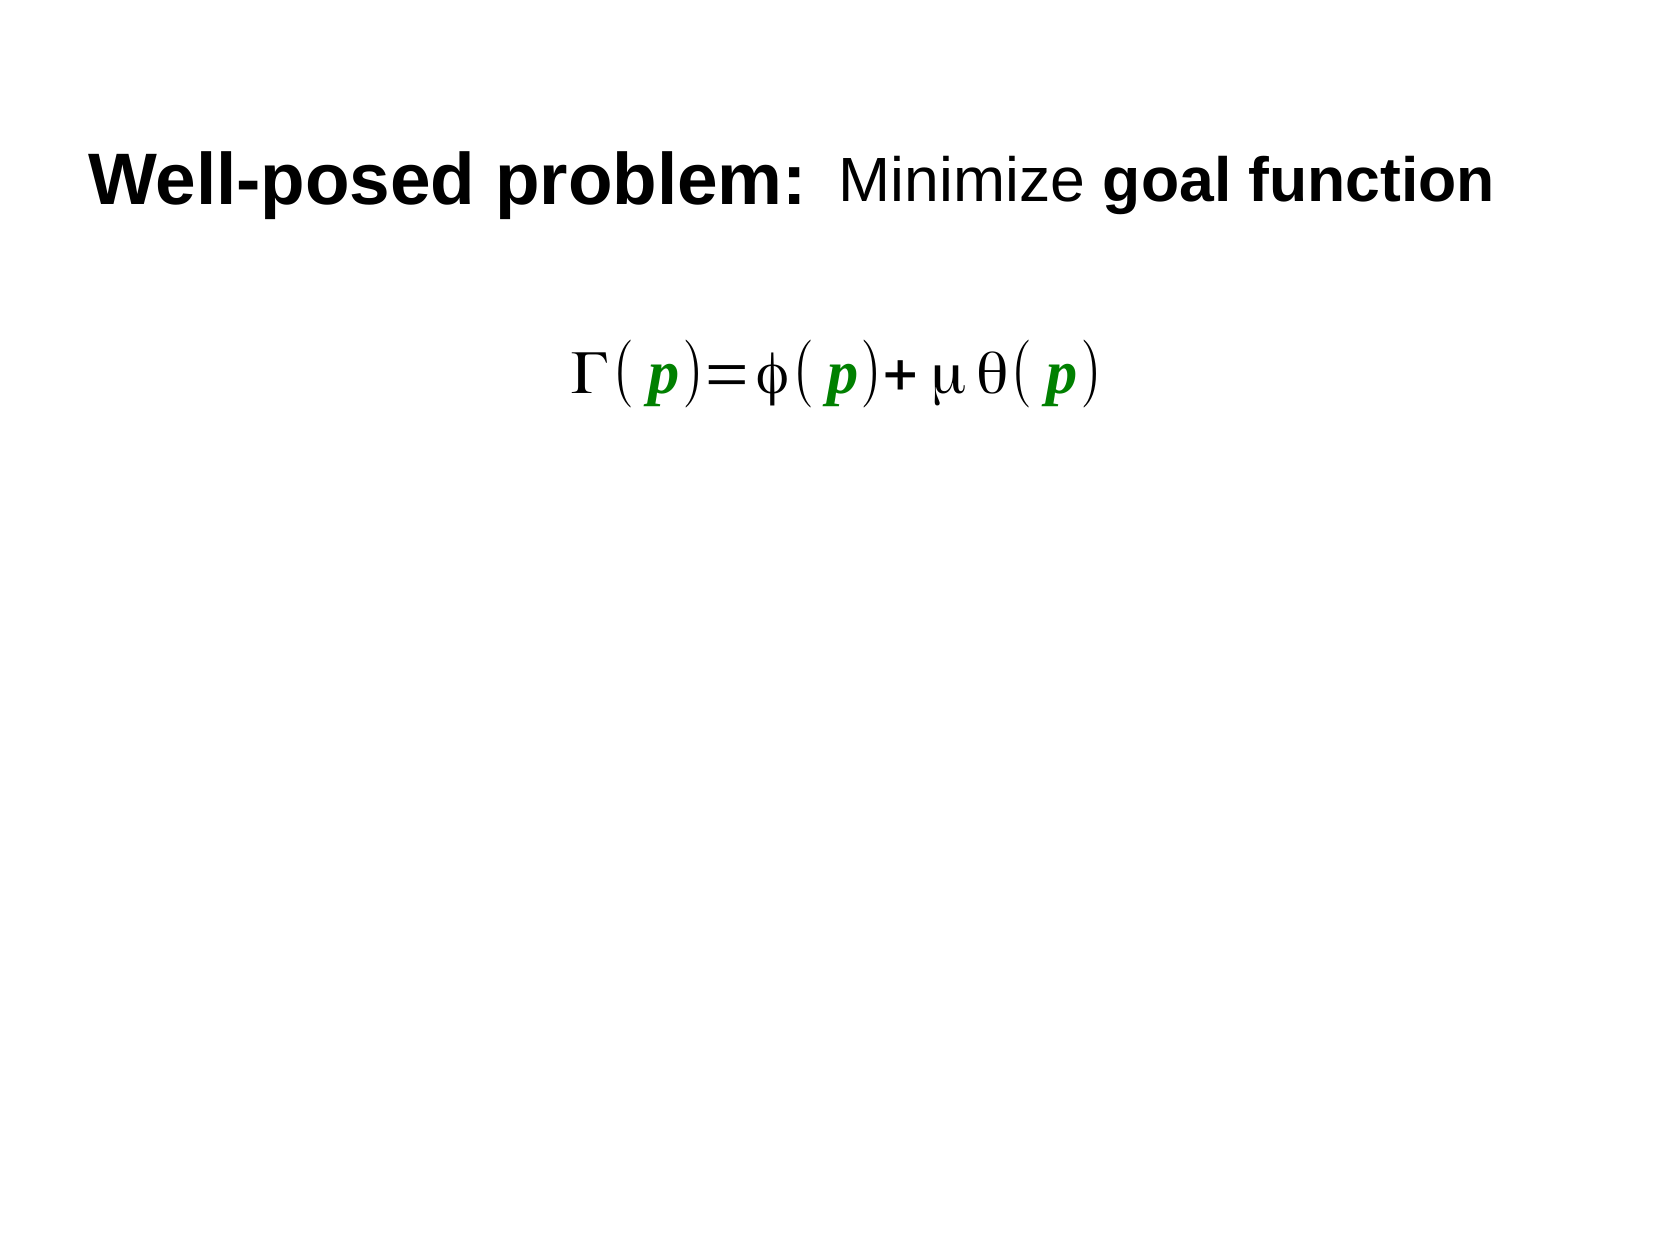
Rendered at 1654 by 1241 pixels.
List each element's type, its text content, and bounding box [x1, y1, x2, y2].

text_box Minimize goal function [824, 137, 1512, 233]
text_box Well-posed problem: [73, 131, 823, 241]
chart [562, 332, 1108, 413]
